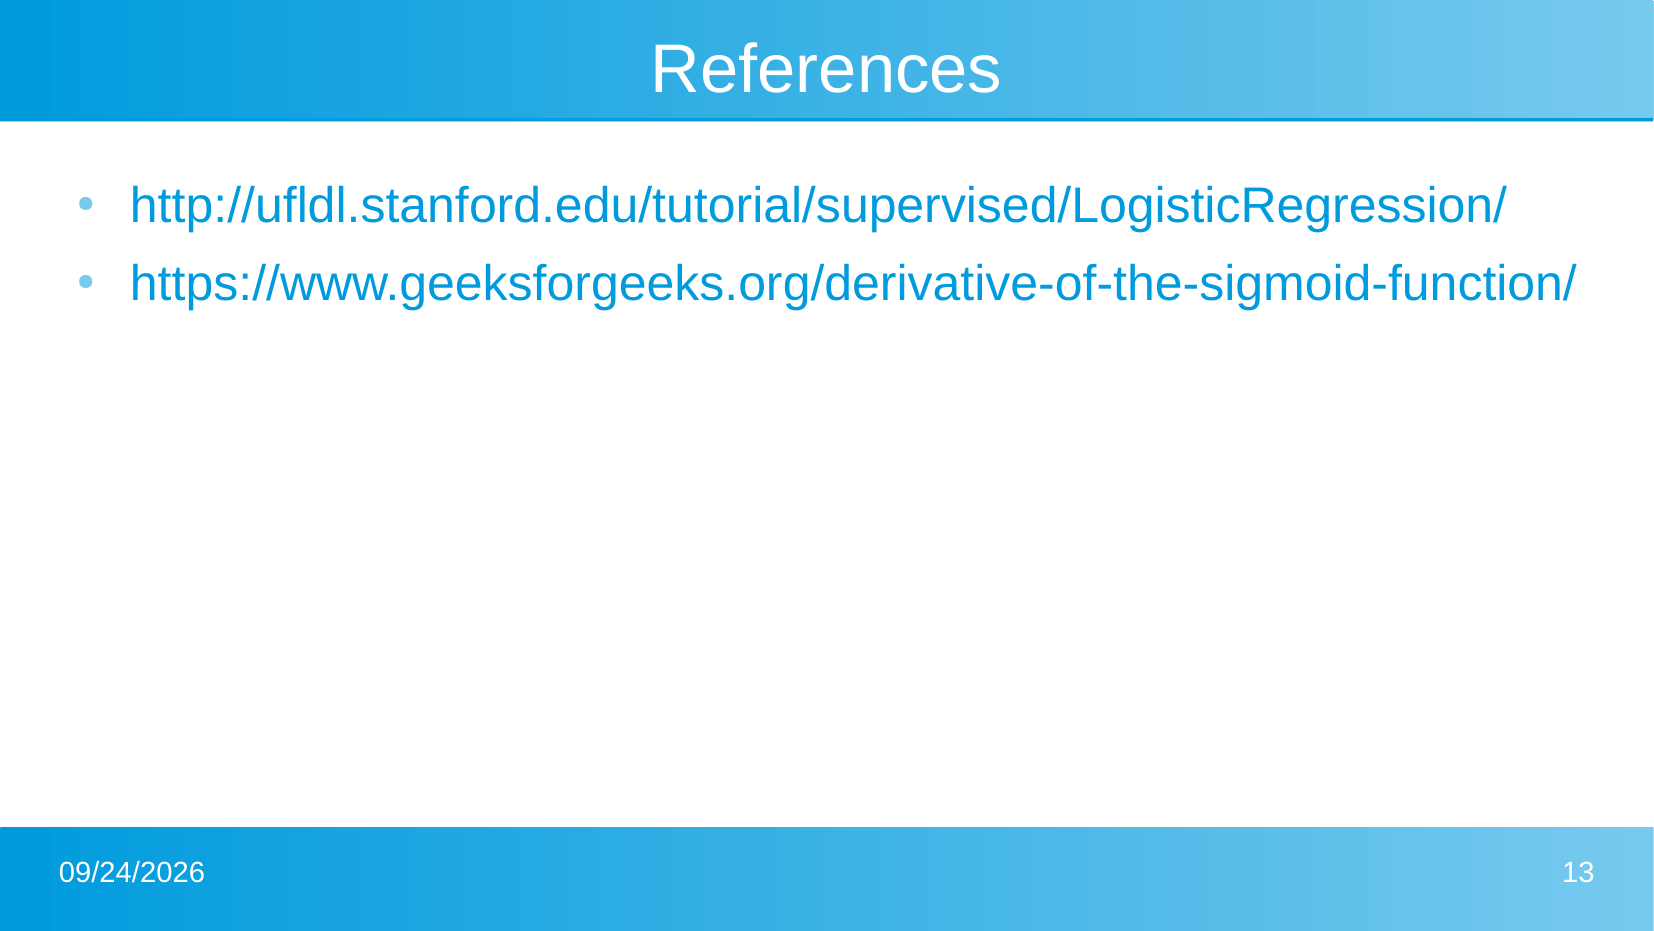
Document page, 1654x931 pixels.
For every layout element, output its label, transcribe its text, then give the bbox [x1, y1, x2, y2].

title References [59, 29, 1595, 108]
list http://ufldl.stanford.edu/tutorial/supervised/LogisticRegression/ https://www.geeksforgeeks.org/derivative-of-the-sigmoid-function/ [59, 177, 1595, 768]
